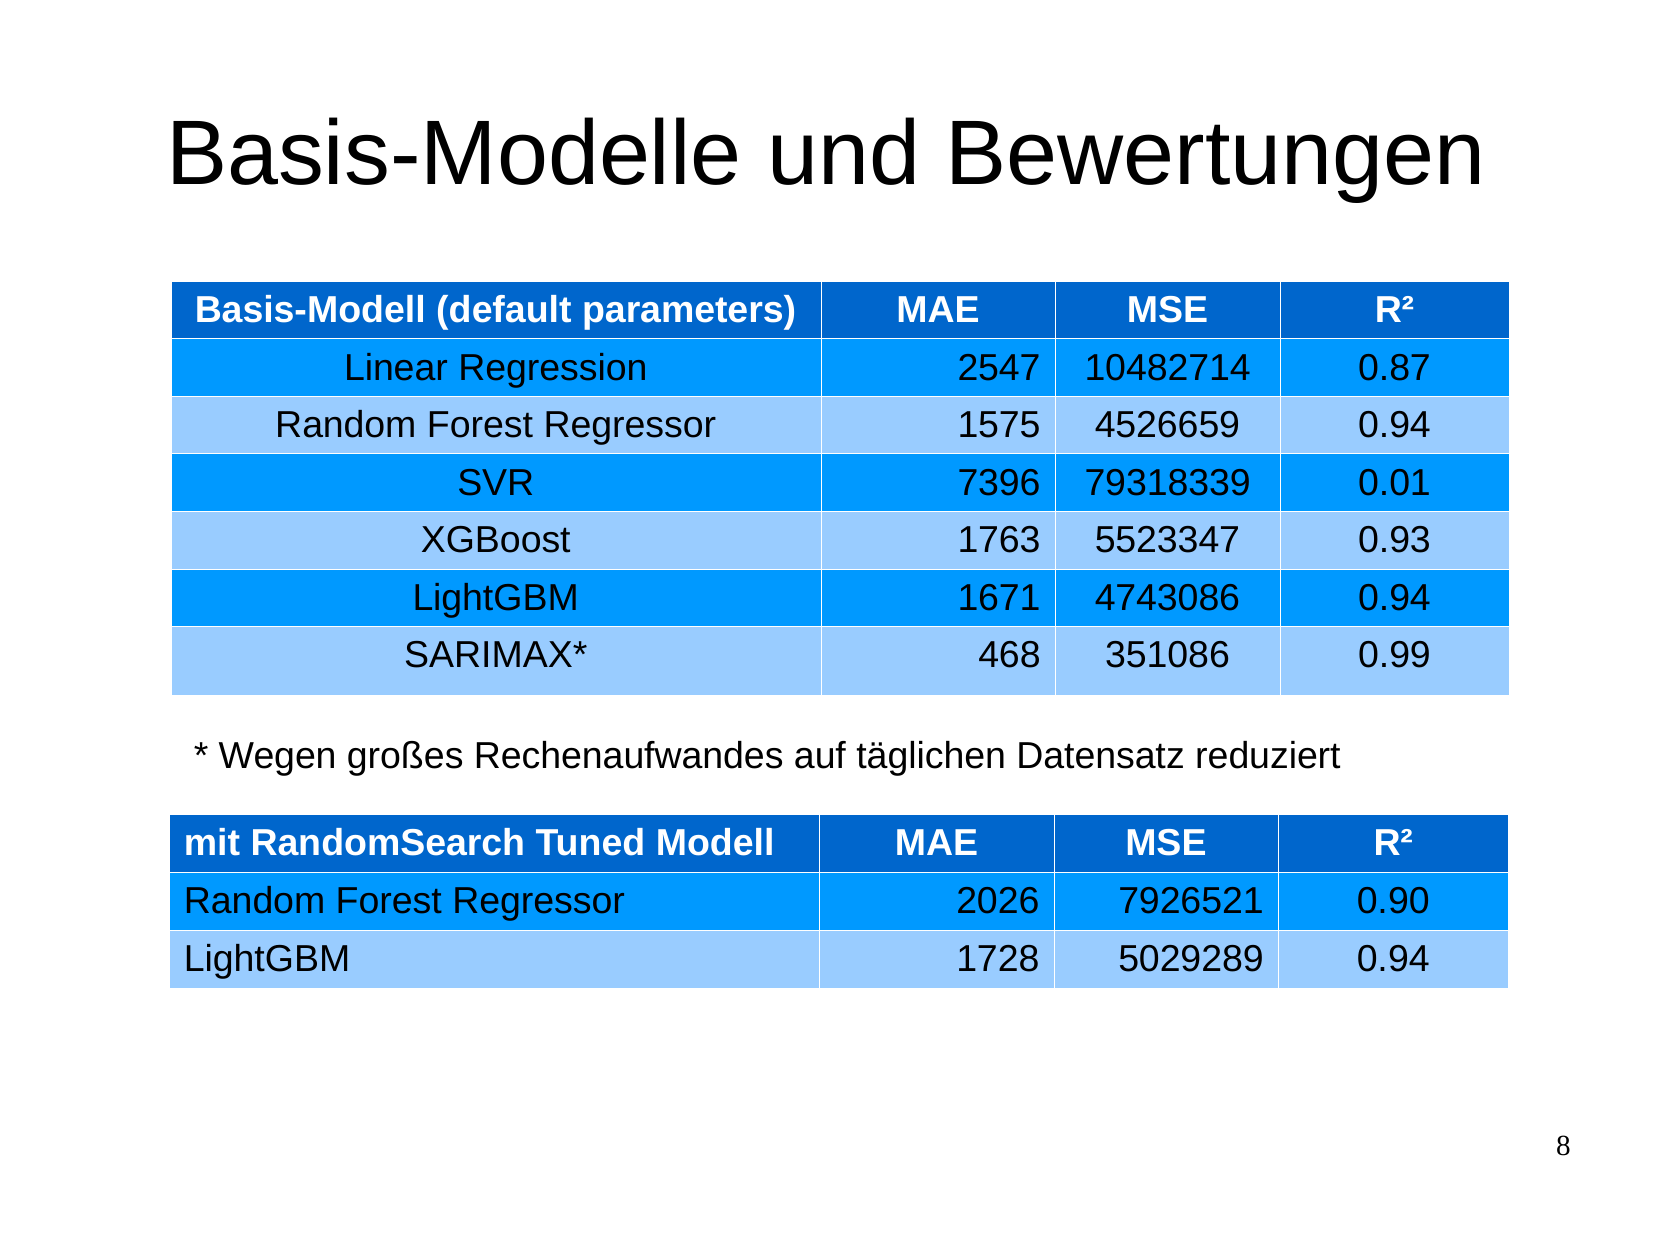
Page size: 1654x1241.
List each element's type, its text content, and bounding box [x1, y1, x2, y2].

table_cell LightGBM [170, 931, 819, 988]
table_header mit RandomSearch Tuned Modell [170, 815, 819, 872]
table_cell 5029289 [1055, 931, 1278, 988]
table_cell 0.94 [1281, 397, 1509, 453]
table_cell Linear Regression [172, 339, 821, 396]
table_cell 1763 [822, 512, 1055, 569]
table_cell 0.99 [1281, 627, 1509, 695]
table_cell 1671 [822, 570, 1055, 626]
table_cell 2026 [820, 873, 1054, 930]
table_header MSE [1055, 815, 1278, 872]
table_cell 351086 [1056, 627, 1280, 695]
table_cell 4526659 [1056, 397, 1280, 453]
table_cell 7396 [822, 454, 1055, 511]
table_cell 468 [822, 627, 1055, 695]
table_cell 0.01 [1281, 454, 1509, 511]
table_cell 0.94 [1279, 931, 1508, 988]
table_cell 5523347 [1056, 512, 1280, 569]
table_cell 0.94 [1281, 570, 1509, 626]
table_cell Random Forest Regressor [170, 873, 819, 930]
table_cell SVR [172, 454, 821, 511]
table_cell LightGBM [172, 570, 821, 626]
table_cell 1575 [822, 397, 1055, 453]
table_cell 79318339 [1056, 454, 1280, 511]
table_cell 0.90 [1279, 873, 1508, 930]
table_cell 4743086 [1056, 570, 1280, 626]
table_cell 2547 [822, 339, 1055, 396]
table_cell 0.93 [1281, 512, 1509, 569]
table_cell Random Forest Regressor [172, 397, 821, 453]
text_box * Wegen großes Rechenaufwandes auf täglichen Datensatz reduziert [174, 725, 1506, 786]
table_header MAE [822, 282, 1055, 338]
table_cell 7926521 [1055, 873, 1278, 930]
table_cell SARIMAX* [172, 627, 821, 695]
table_cell 0.87 [1281, 339, 1509, 396]
table_header Basis-Modell (default parameters) [172, 282, 821, 338]
table_cell 1728 [820, 931, 1054, 988]
table_cell XGBoost [172, 512, 821, 569]
table_header MAE [820, 815, 1054, 872]
table_header MSE [1056, 282, 1280, 338]
table_header R² [1279, 815, 1508, 872]
table_cell 10482714 [1056, 339, 1280, 396]
table_header R² [1281, 282, 1509, 338]
title Basis-Modelle und Bewertungen [82, 49, 1571, 257]
